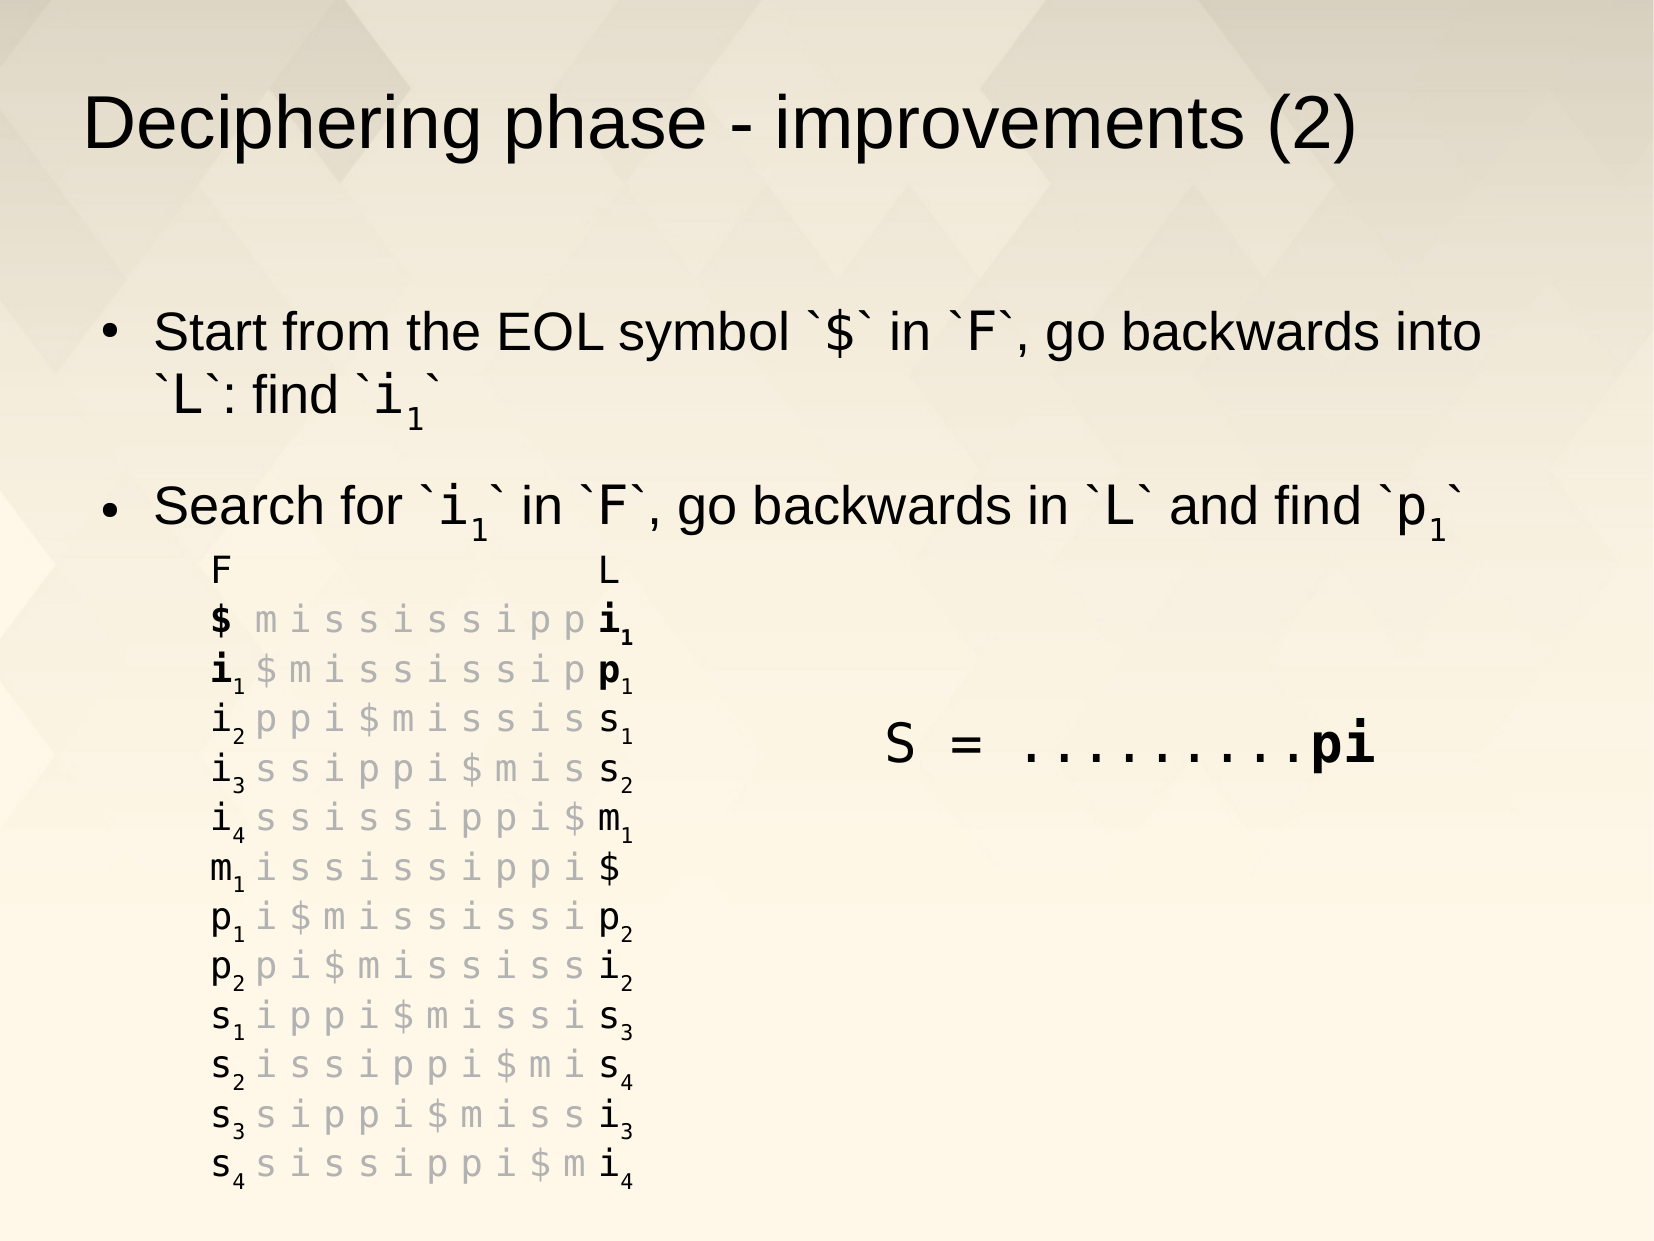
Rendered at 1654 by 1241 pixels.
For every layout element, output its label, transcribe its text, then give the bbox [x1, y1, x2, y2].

list Start from the EOL symbol `$` in `F`, go backwards into `L`: find `i1` Search for `i1` in `F`, go backwards in `L` and find `p1` [82, 300, 1571, 1070]
text_box F L $ mississippi1 i1 $mississipp1 i2 ppi$mississ1 i3 ssippi$miss2 i4 ssissippi$m1 m1 ississippi$ p1 i$mississip2 p2 pi$mississi2 s1 ippi$missis3 s2 issippi$mis4 s3 sippi$missi3 s4 sissippi$mi4 [195, 541, 706, 1202]
title Deciphering phase - improvements (2) [82, 49, 1571, 196]
picture [0, 0, 1654, 1241]
text_box S = .........pi [870, 705, 1591, 826]
